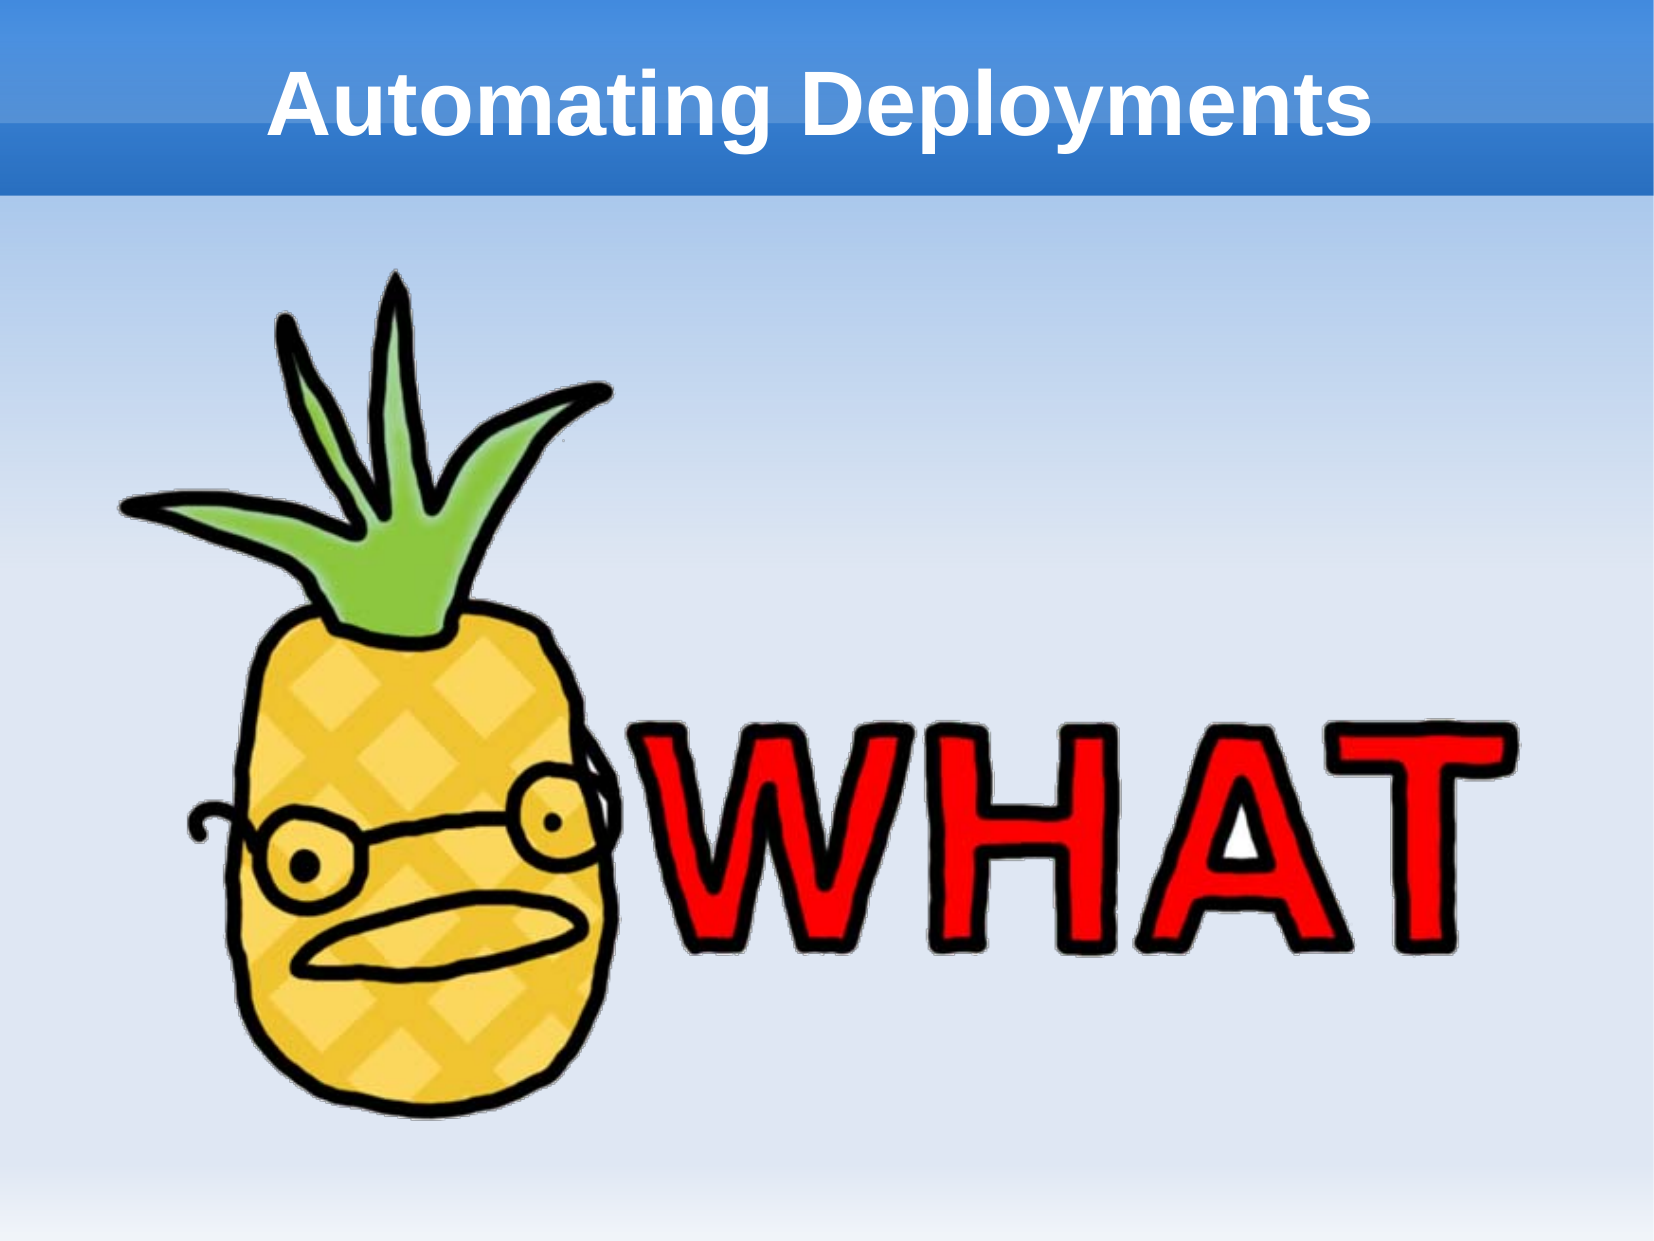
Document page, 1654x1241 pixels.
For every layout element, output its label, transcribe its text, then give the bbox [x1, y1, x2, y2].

title Automating Deployments [76, 7, 1565, 200]
picture [0, 0, 1654, 1241]
